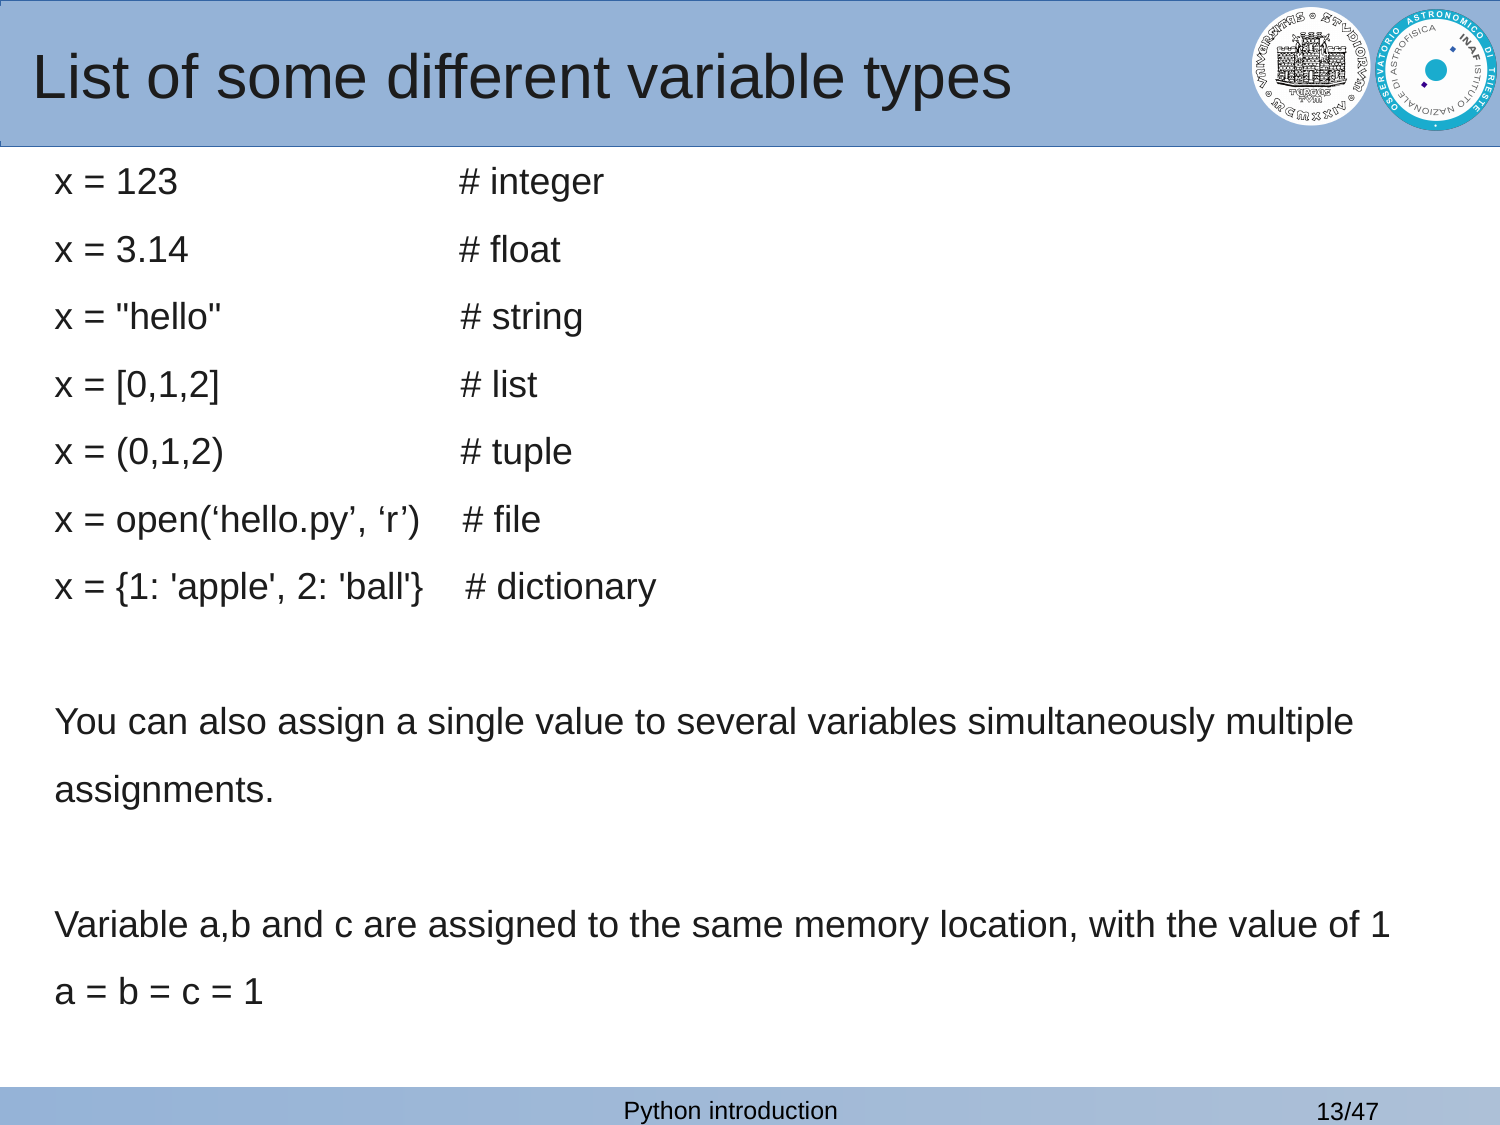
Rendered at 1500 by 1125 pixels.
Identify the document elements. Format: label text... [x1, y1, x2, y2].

list x = 123 # integer x = 3.14 # float x = "hello" # string x = [0,1,2] # list x = (0,1,2) # tuple x = open(‘hello.py’, ‘r’) # file x = {1: 'apple', 2: 'ball'} # dictionary You can also assign a single value to several variables simultaneously multiple assignments. Variable a,b and c are assigned to the same memory location, with the value of 1 a = b = c = 1 [39, 127, 1473, 1043]
picture [1252, 0, 1500, 156]
text_box List of some different variable types [0, 5, 1243, 141]
